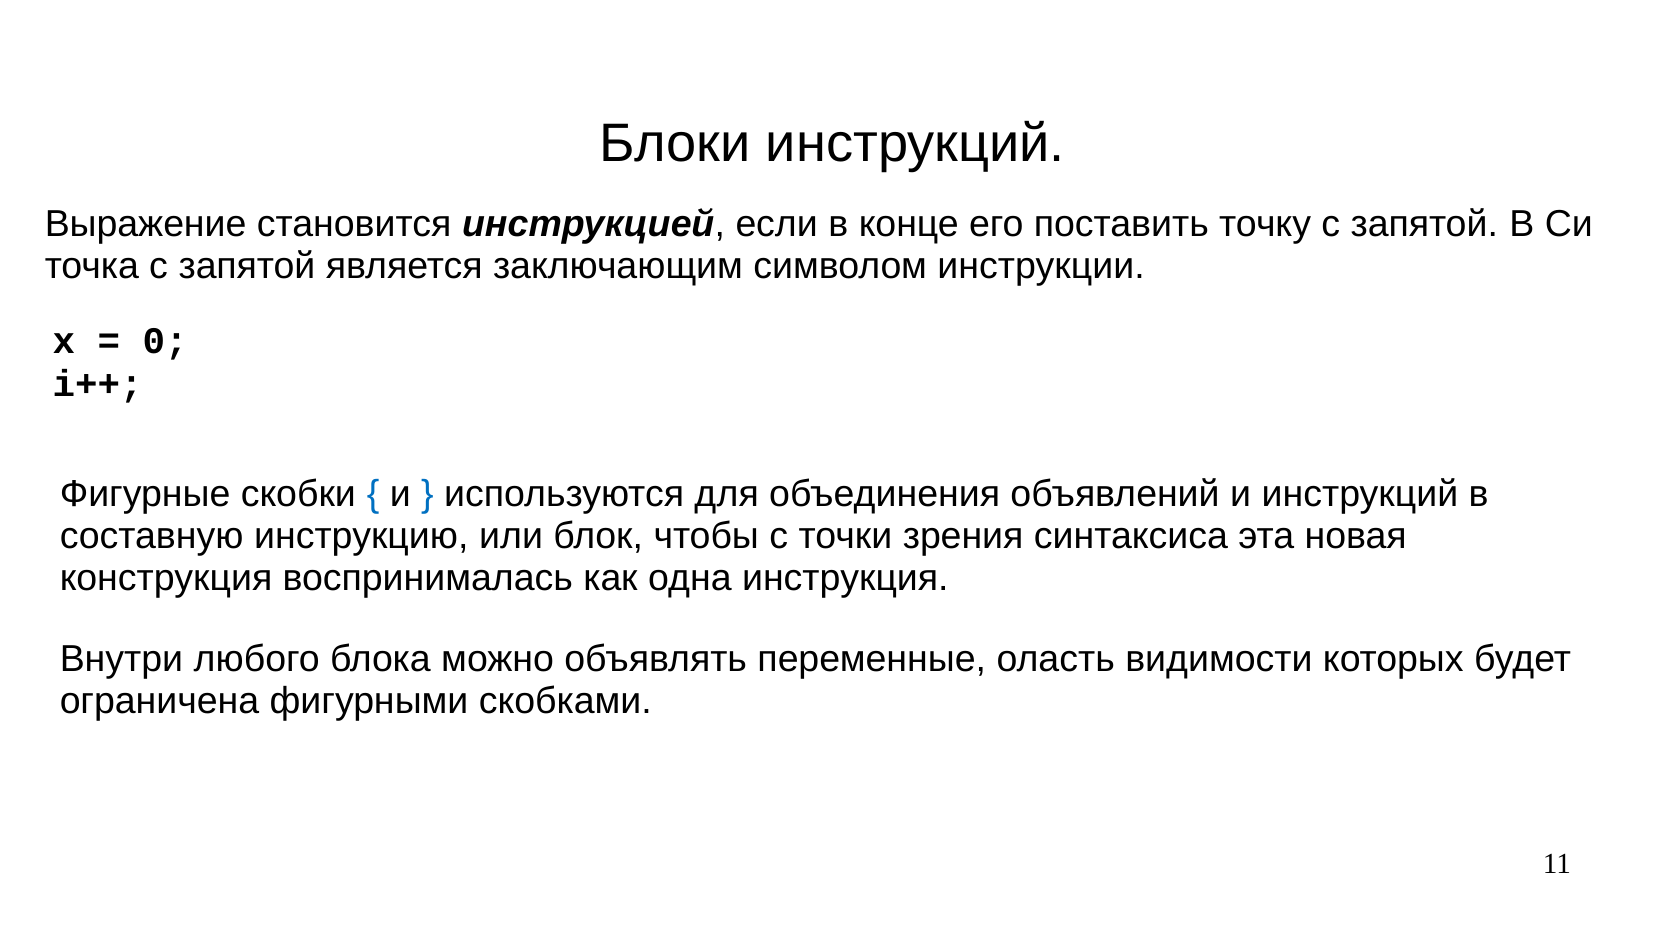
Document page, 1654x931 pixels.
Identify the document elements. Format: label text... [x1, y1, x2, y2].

text_box x = 0; i++; [37, 315, 211, 415]
text_box Фигурные скобки { и } используются для объединения объявлений и инструкций в составную инструкцию, или блок, чтобы с точки зрения синтаксиса эта новая конструкция воспринималась как одна инструкция. [45, 465, 1621, 606]
text_box Блоки инструкций. [45, 105, 1621, 195]
text_box Выражение становится инструкцией, если в конце его поставить точку с запятой. В Си точка с запятой является заключающим символом инструкции. [30, 195, 1621, 294]
text_box Внутри любого блока можно объявлять переменные, оласть видимости которых будет ограничена фигурными скобками. [45, 630, 1621, 771]
